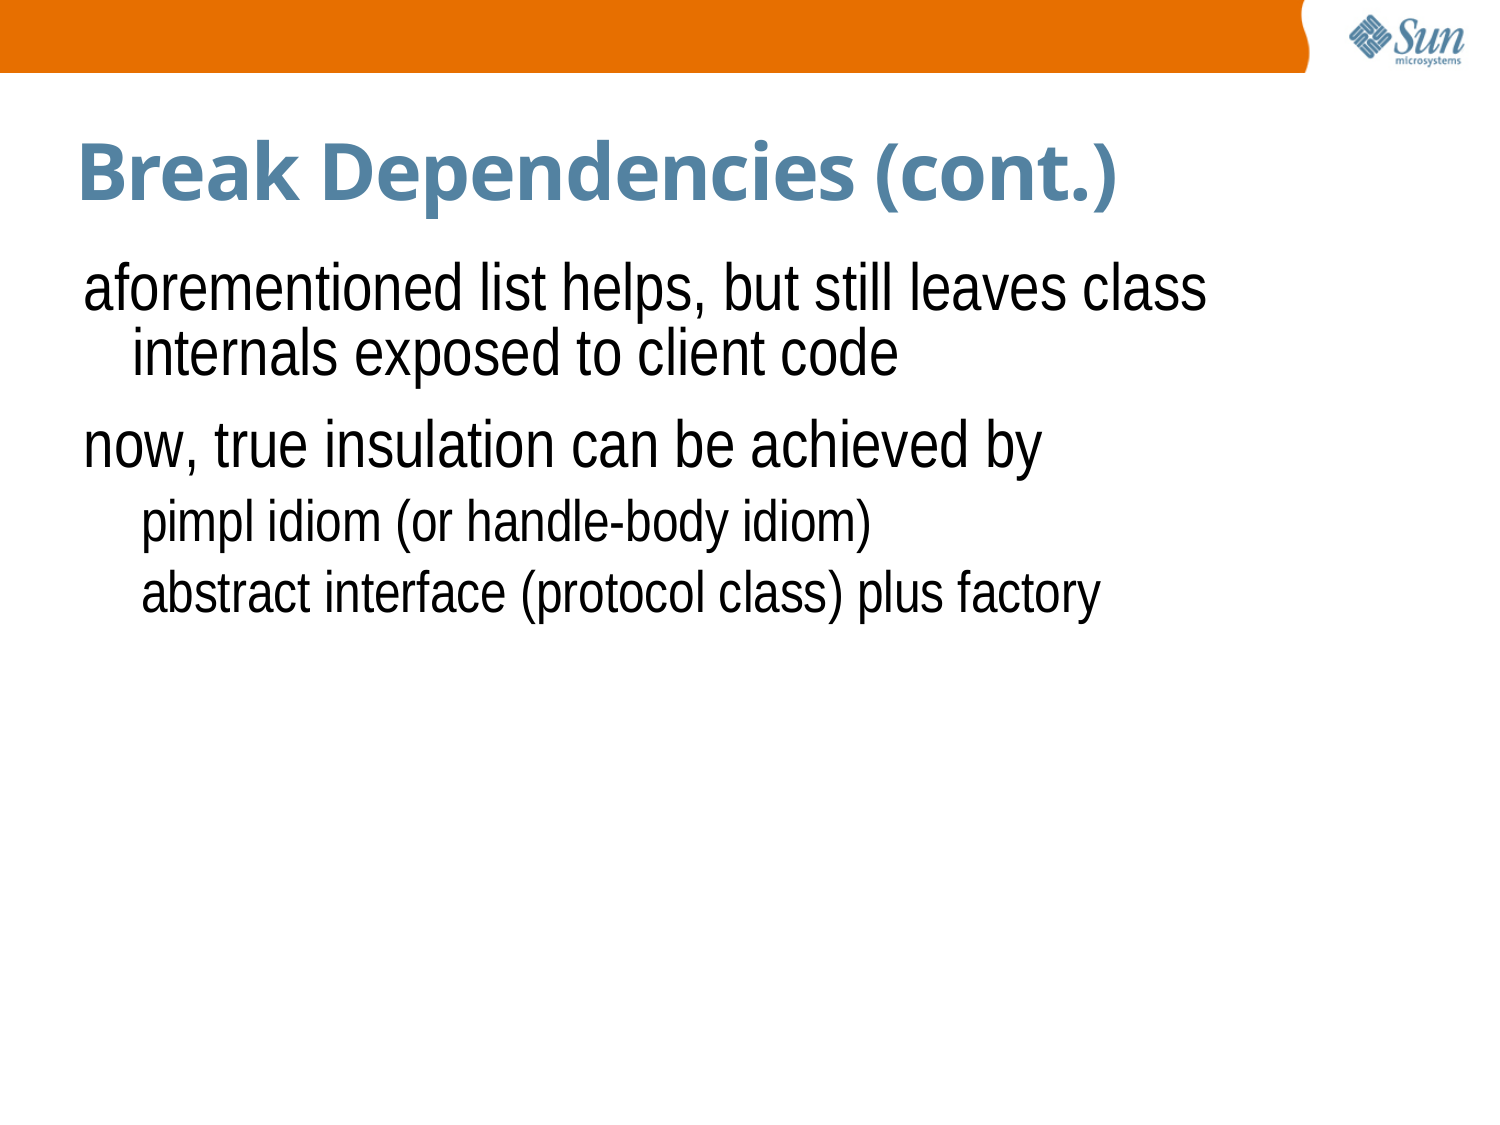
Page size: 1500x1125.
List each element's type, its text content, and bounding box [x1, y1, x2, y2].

title Break Dependencies (cont.) [75, 123, 1437, 232]
list aforementioned list helps, but still leaves class internals exposed to client code now, true insulation can be achieved by pimpl idiom (or handle-body idiom) abstract interface (protocol class) plus factory [64, 258, 1401, 1062]
picture [0, 0, 1500, 73]
